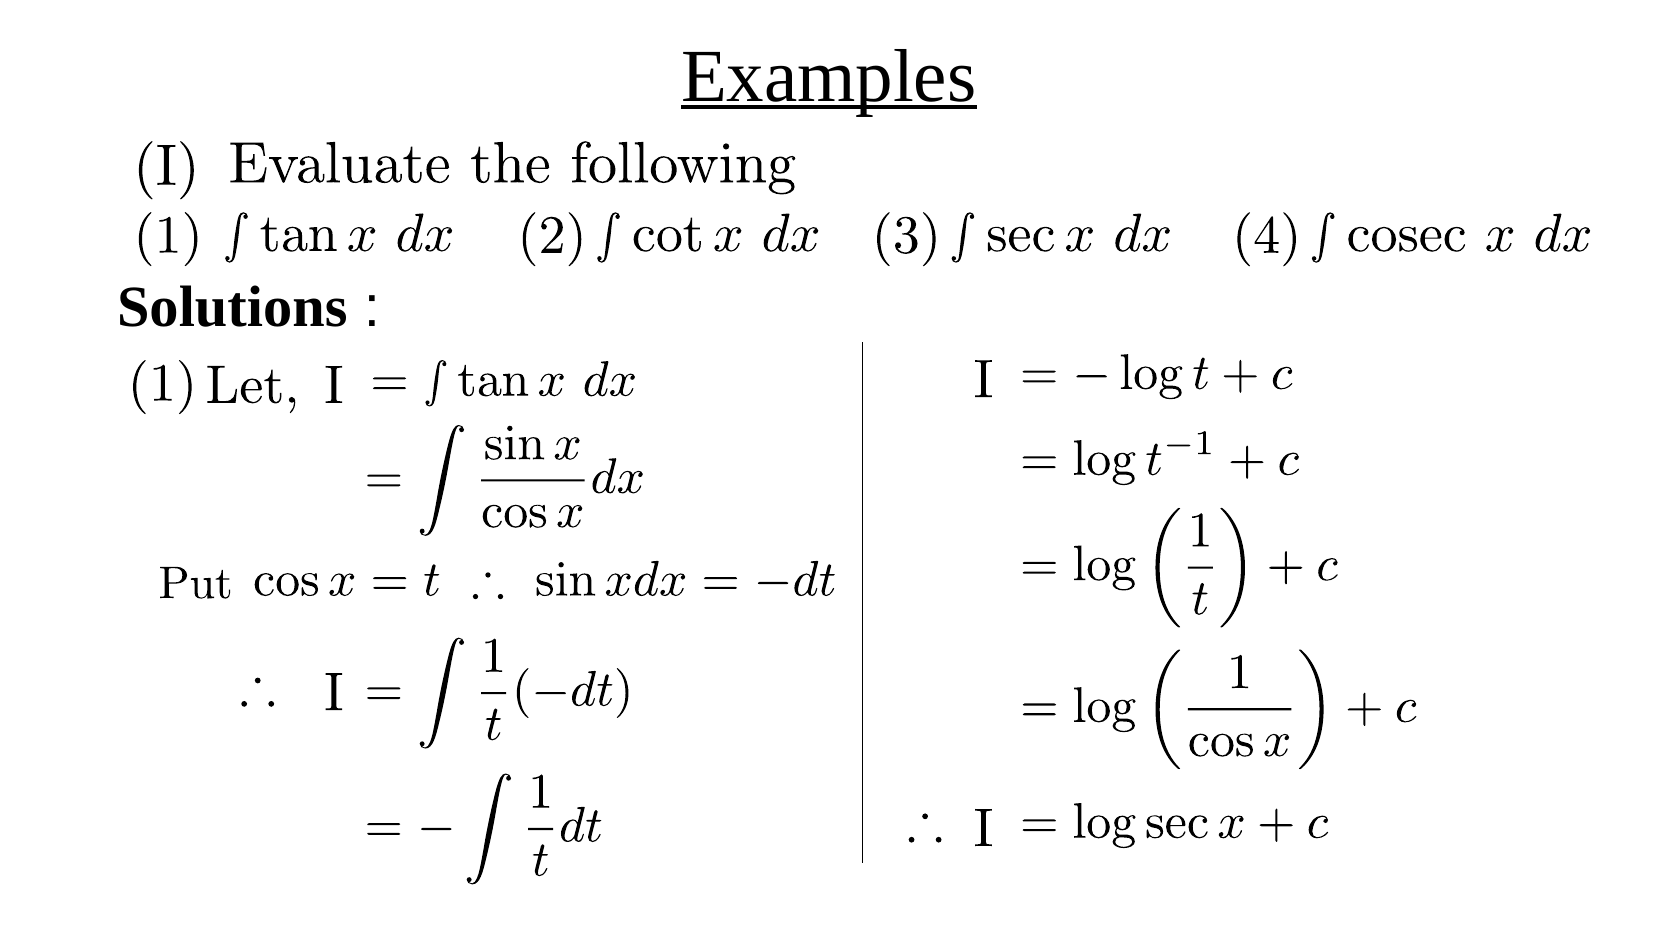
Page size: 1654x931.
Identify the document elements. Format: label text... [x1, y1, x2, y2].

text_box [325, 365, 343, 403]
text_box [130, 360, 192, 415]
text_box [1022, 507, 1338, 628]
text_box [908, 813, 942, 843]
text_box [366, 637, 629, 749]
text_box [230, 141, 796, 195]
title Examples [84, 21, 1574, 129]
text_box [254, 560, 835, 600]
text_box [136, 212, 198, 267]
text_box [975, 360, 992, 398]
text_box [372, 360, 635, 407]
text_box [951, 212, 1170, 263]
text_box [1022, 649, 1417, 770]
text_box [1022, 803, 1329, 849]
text_box [160, 566, 231, 599]
text_box [325, 673, 343, 711]
text_box [1234, 212, 1296, 267]
text_box [520, 212, 582, 267]
text_box [1311, 212, 1591, 263]
text_box [596, 212, 819, 263]
text_box [136, 141, 194, 200]
text_box [224, 212, 453, 263]
text_box [366, 424, 643, 536]
subtitle Solutions : [59, 129, 1607, 898]
text_box [1022, 354, 1293, 400]
text_box [207, 365, 296, 414]
text_box [1022, 430, 1299, 486]
text_box [975, 808, 992, 847]
text_box [366, 773, 602, 885]
text_box [874, 212, 936, 267]
text_box [241, 677, 275, 707]
